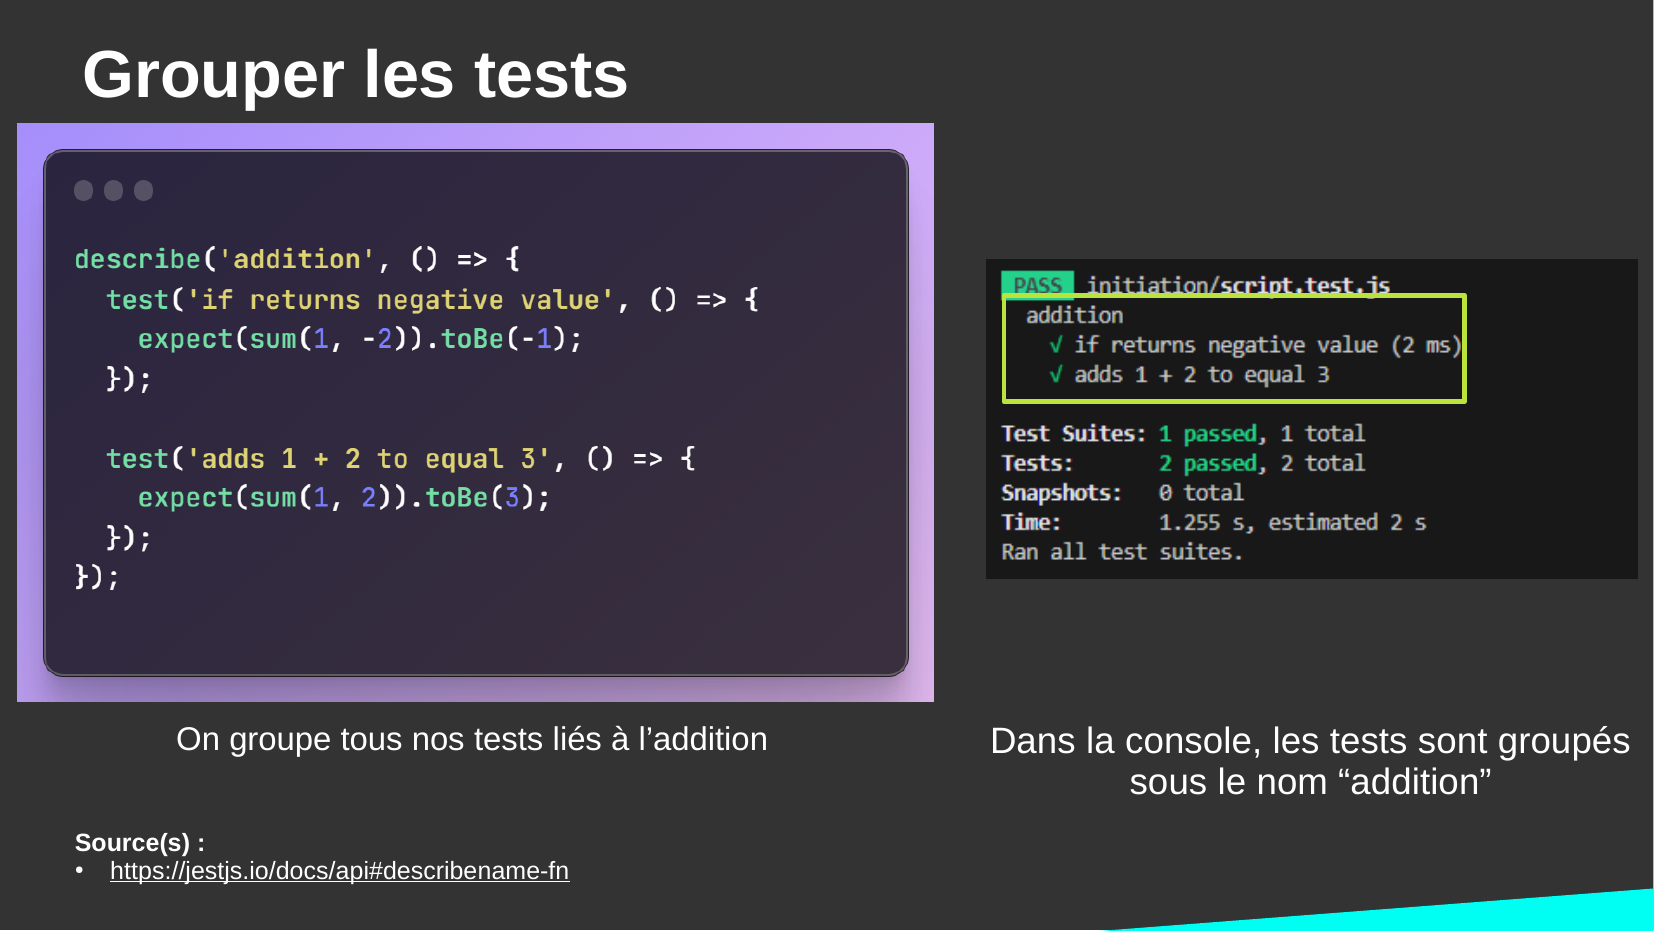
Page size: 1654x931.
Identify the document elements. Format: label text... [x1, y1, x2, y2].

list Dans la console, les tests sont groupés sous le nom “addition” [974, 720, 1648, 804]
text_box Source(s) : https://jestjs.io/docs/api#describename-fn [60, 821, 1040, 906]
list On groupe tous nos tests liés à l’addition [135, 720, 810, 780]
picture [17, 123, 934, 702]
picture [986, 259, 1638, 579]
title Grouper les tests [82, 37, 1571, 112]
text_box [1098, 888, 1654, 931]
